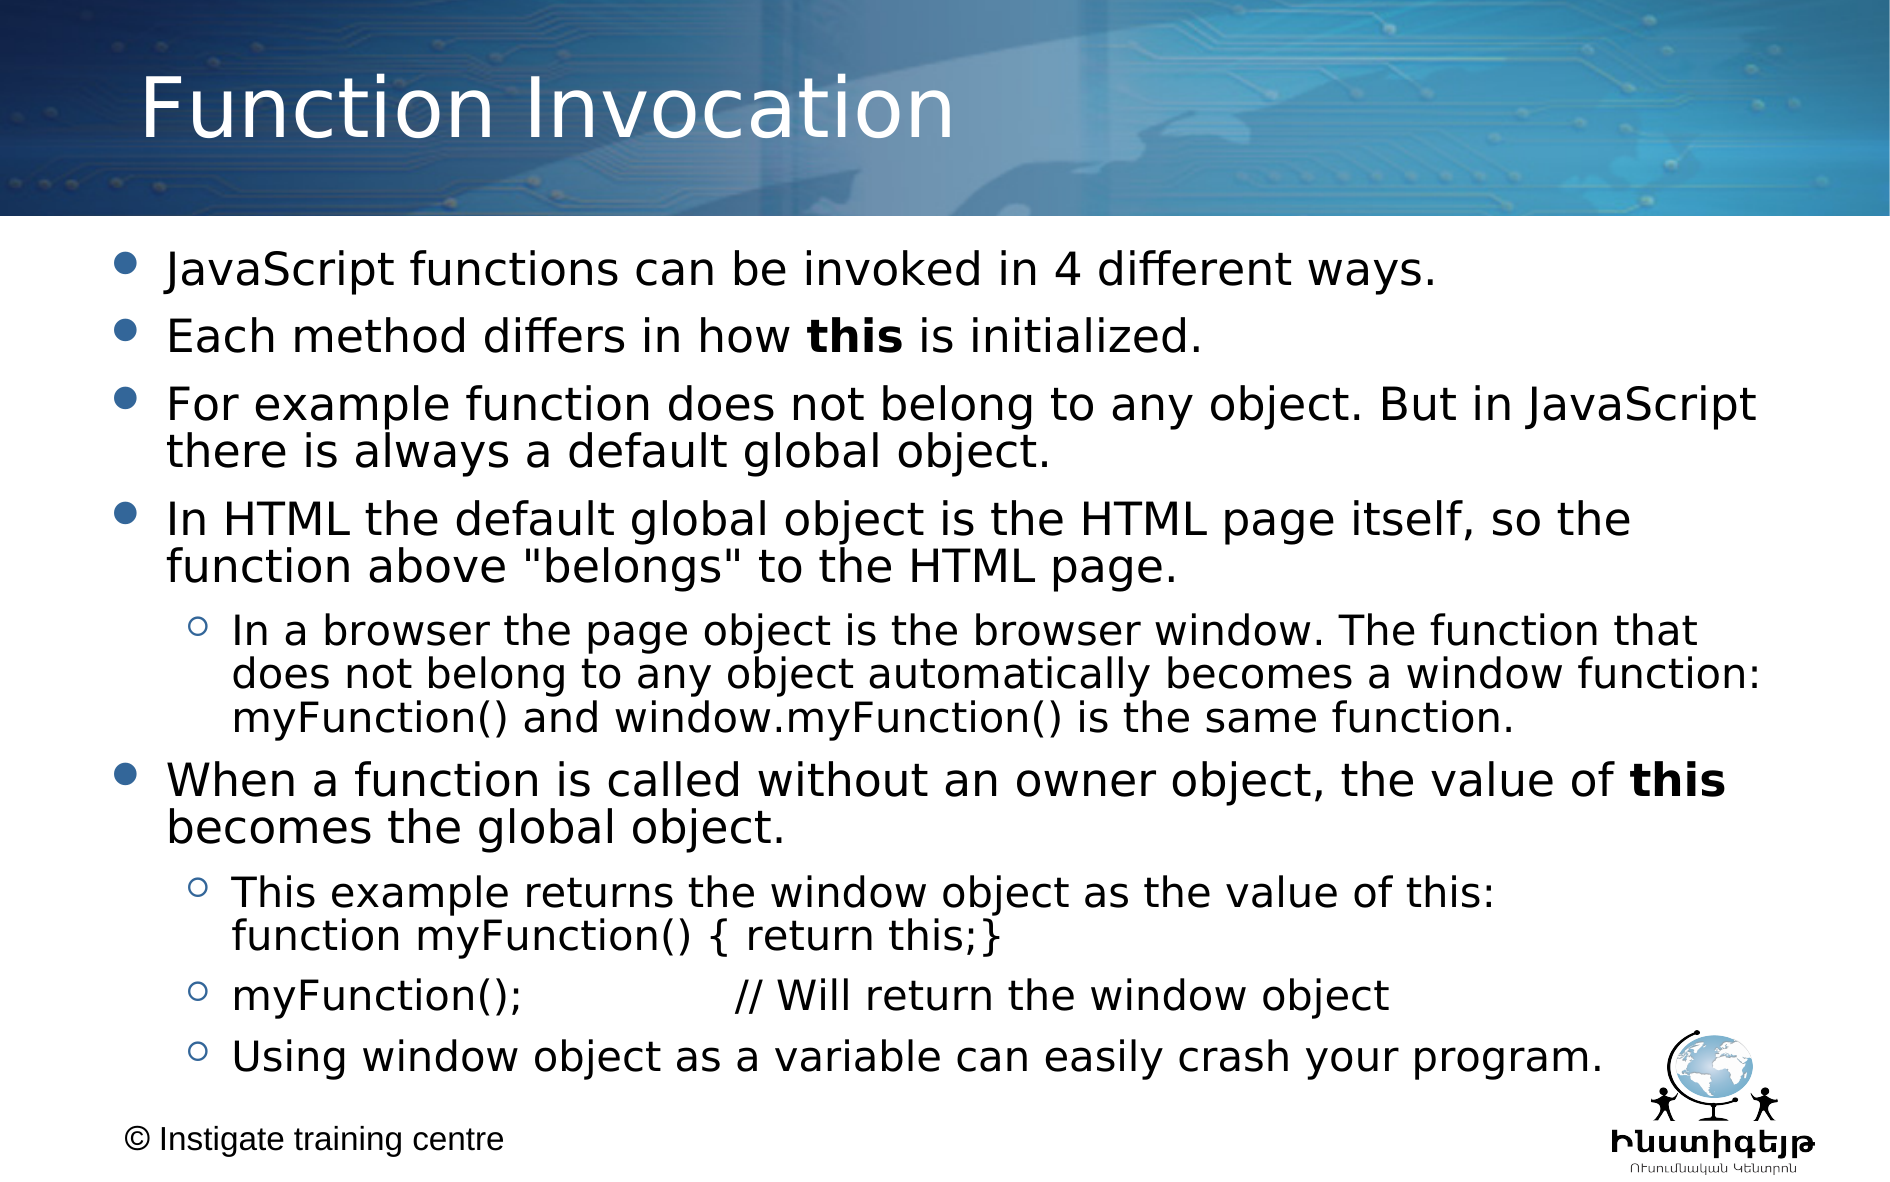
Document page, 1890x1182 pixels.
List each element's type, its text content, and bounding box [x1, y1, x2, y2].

text_box Function Invocation [138, 82, 1801, 88]
list JavaScript functions can be invoked in 4 different ways. Each method differs in how this is initialized. For example function does not belong to any object. But in JavaScript there is always a default global object. In HTML the default global object is the HTML page itself, so the function above "belongs" to the HTML page. In a browser the page object is the browser window. The function that does not belong to any object automatically becomes a window function: myFunction() and window.myFunction() is the same function. When a function is called without an owner object, the value of this becomes the global object. This example returns the window object as the value of this: function myFunction() { return this;} myFunction(); // Will return the window object Using window object as a variable can easily crash your program. [110, 247, 1801, 275]
picture [1612, 1030, 1815, 1175]
picture [0, 0, 1890, 216]
